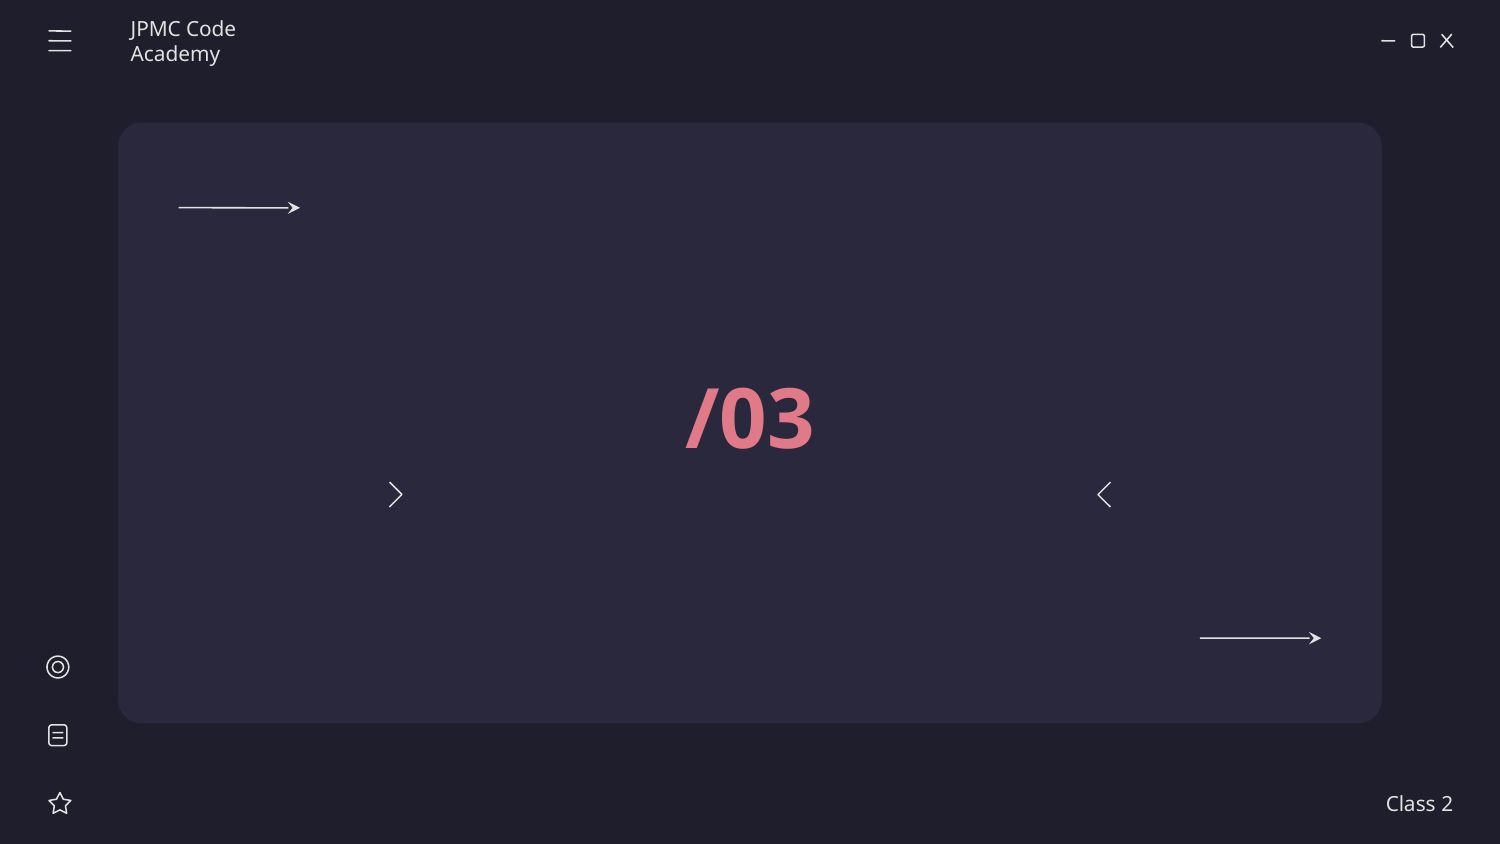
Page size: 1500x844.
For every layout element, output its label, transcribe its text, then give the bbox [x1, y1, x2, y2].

subtitle JPMC Code Academy [130, 18, 306, 64]
subtitle Class 2 [1278, 780, 1453, 826]
title /03 [294, 308, 1206, 522]
